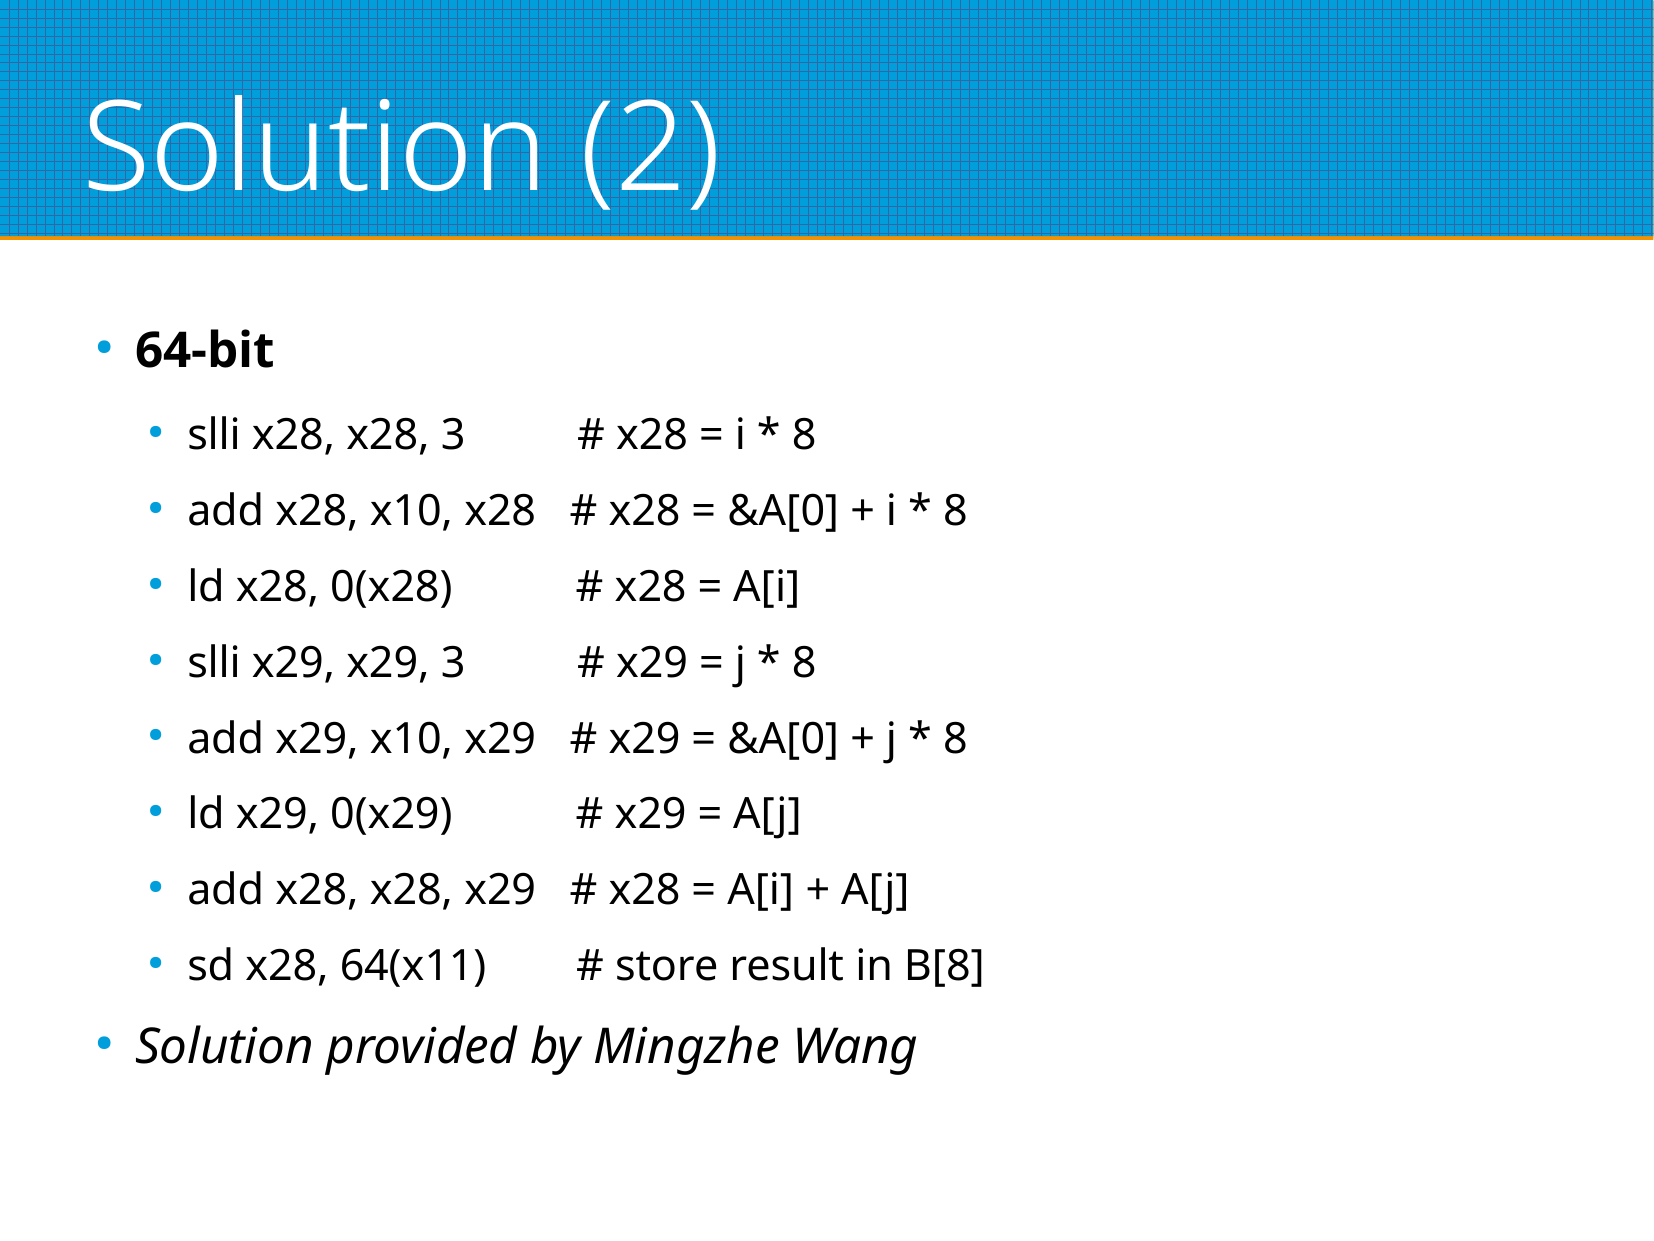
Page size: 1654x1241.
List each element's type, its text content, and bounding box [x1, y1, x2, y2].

title Solution (2) [82, 19, 1571, 227]
list 64-bit slli x28, x28, 3 # x28 = i * 8 add x28, x10, x28 # x28 = &A[0] + i * 8 ld x28, 0(x28) # x28 = A[i] slli x29, x29, 3 # x29 = j * 8 add x29, x10, x29 # x29 = &A[0] + j * 8 ld x29, 0(x29) # x29 = A[j] add x28, x28, x29 # x28 = A[i] + A[j] sd x28, 64(x11) # store result in B[8] Solution provided by Mingzhe Wang [82, 314, 1563, 1081]
